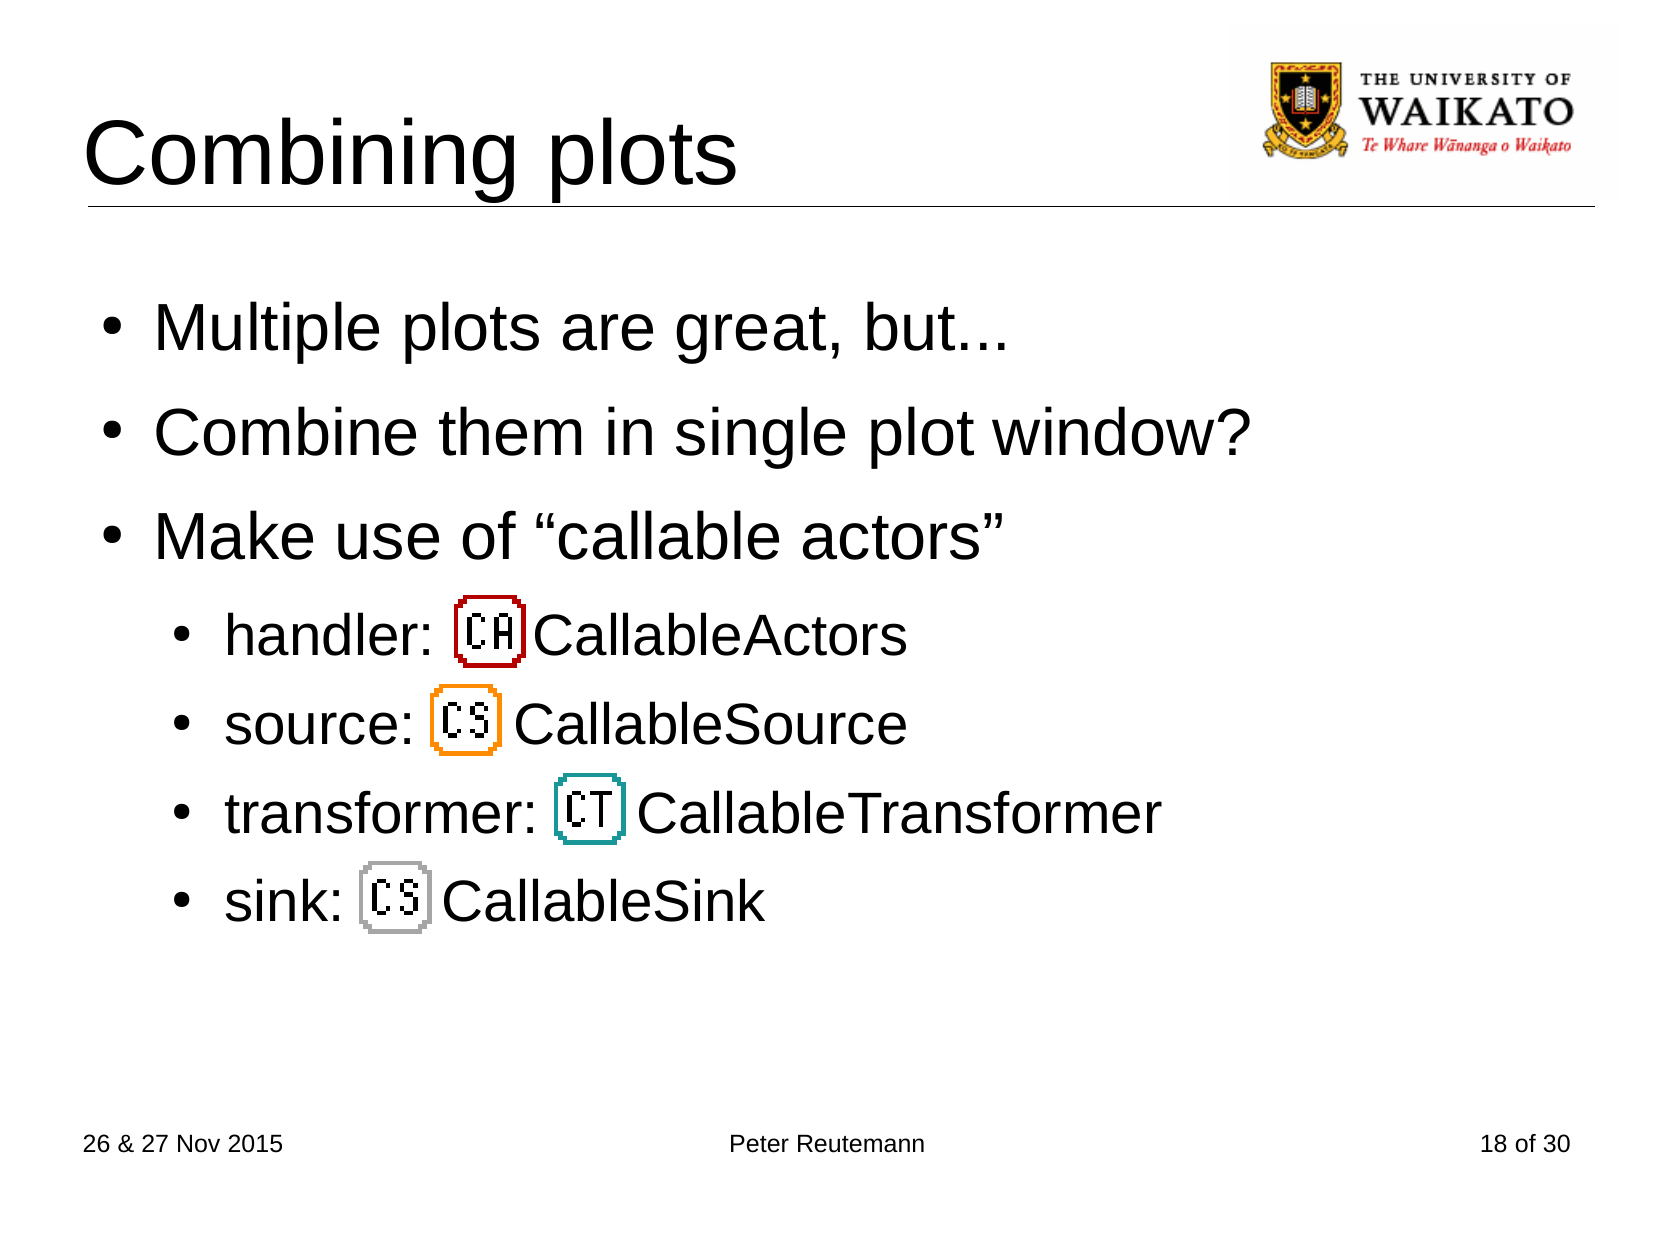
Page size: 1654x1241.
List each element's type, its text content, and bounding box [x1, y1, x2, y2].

title Combining plots [82, 49, 1571, 257]
picture [430, 684, 502, 756]
picture [359, 861, 432, 934]
picture [1228, 24, 1619, 201]
list Multiple plots are great, but... Combine them in single plot window? Make use of “callable actors” handler: CallableActors source: CallableSource transformer: CallableTransformer sink: CallableSink [82, 290, 1571, 1010]
picture [454, 595, 526, 668]
picture [554, 773, 626, 845]
